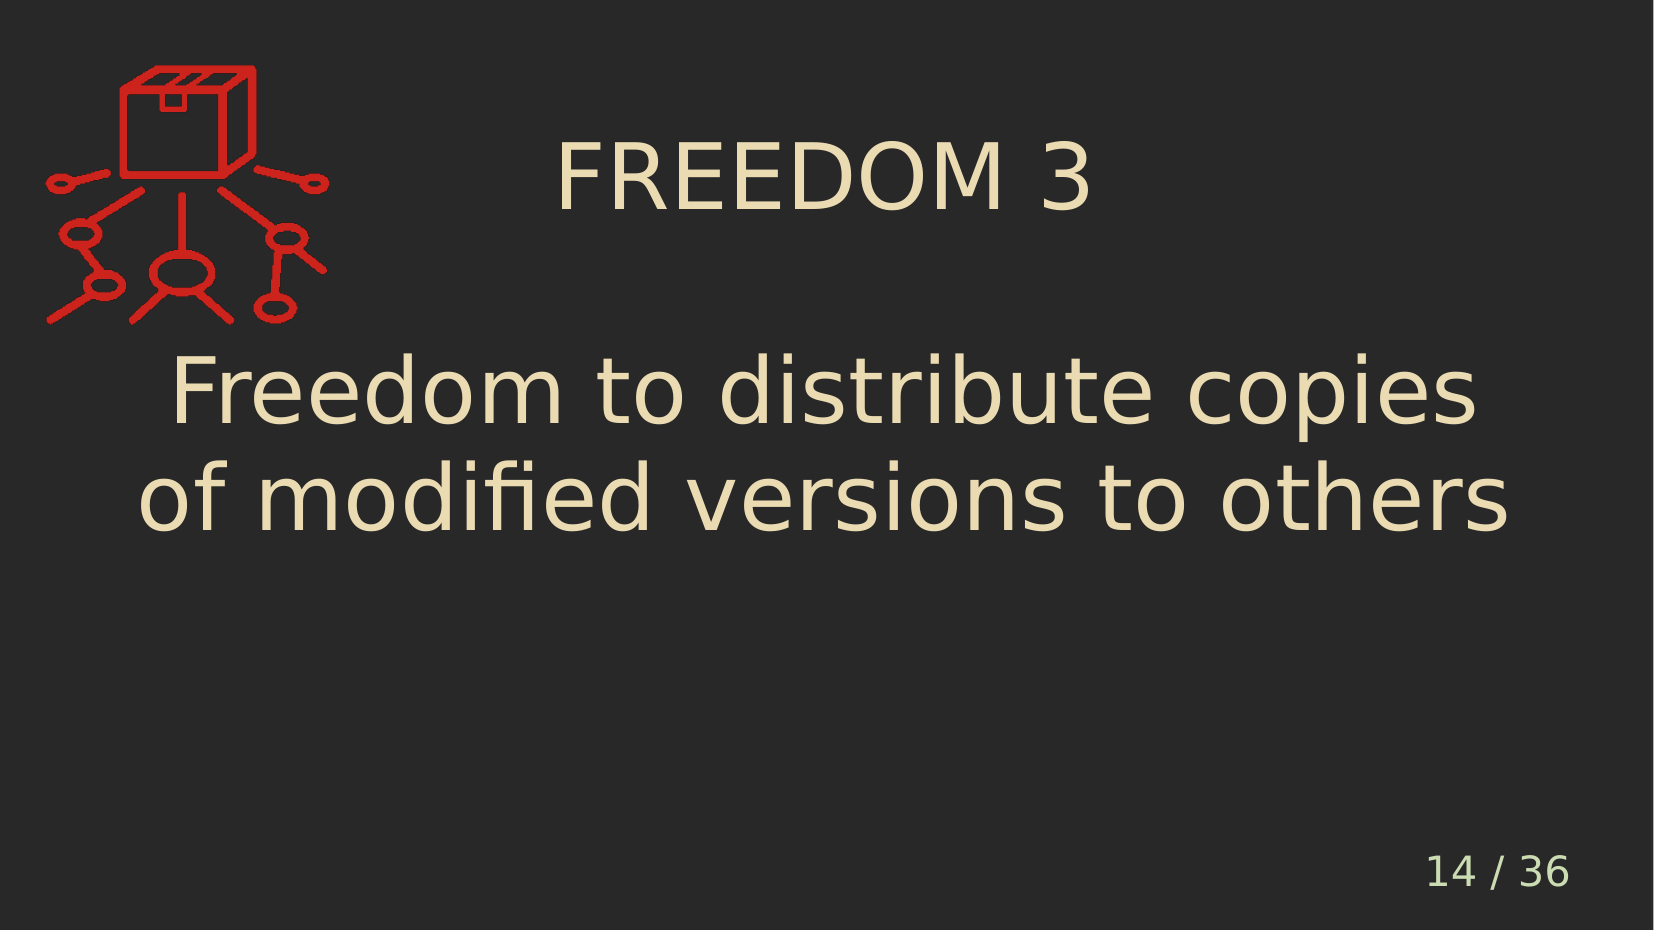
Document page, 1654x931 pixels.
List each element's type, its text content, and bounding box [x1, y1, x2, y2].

text_box FREEDOM 3 Freedom to distribute copies of modified versions to others [75, 117, 1576, 788]
picture [37, 37, 338, 338]
